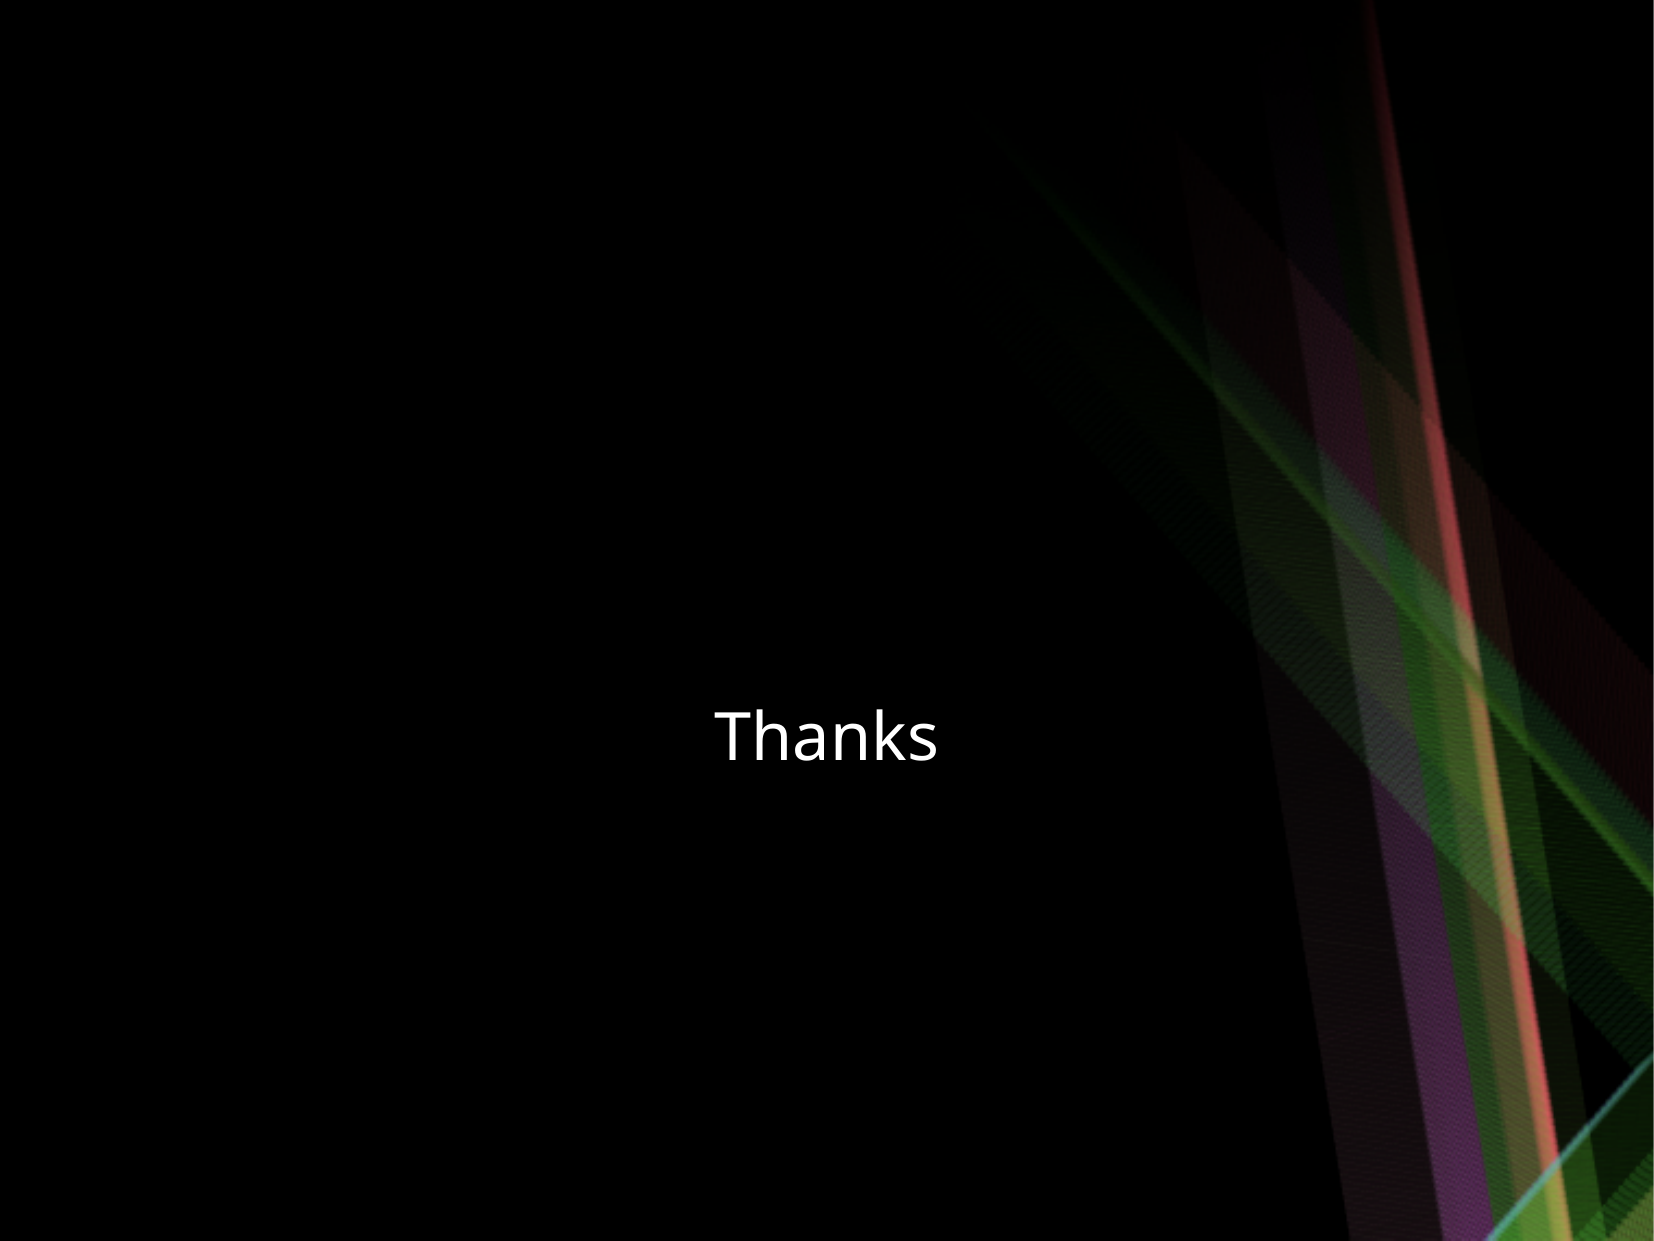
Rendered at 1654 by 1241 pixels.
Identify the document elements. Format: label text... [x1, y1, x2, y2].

subtitle Thanks [82, 325, 1571, 1145]
picture [0, 0, 1654, 1241]
